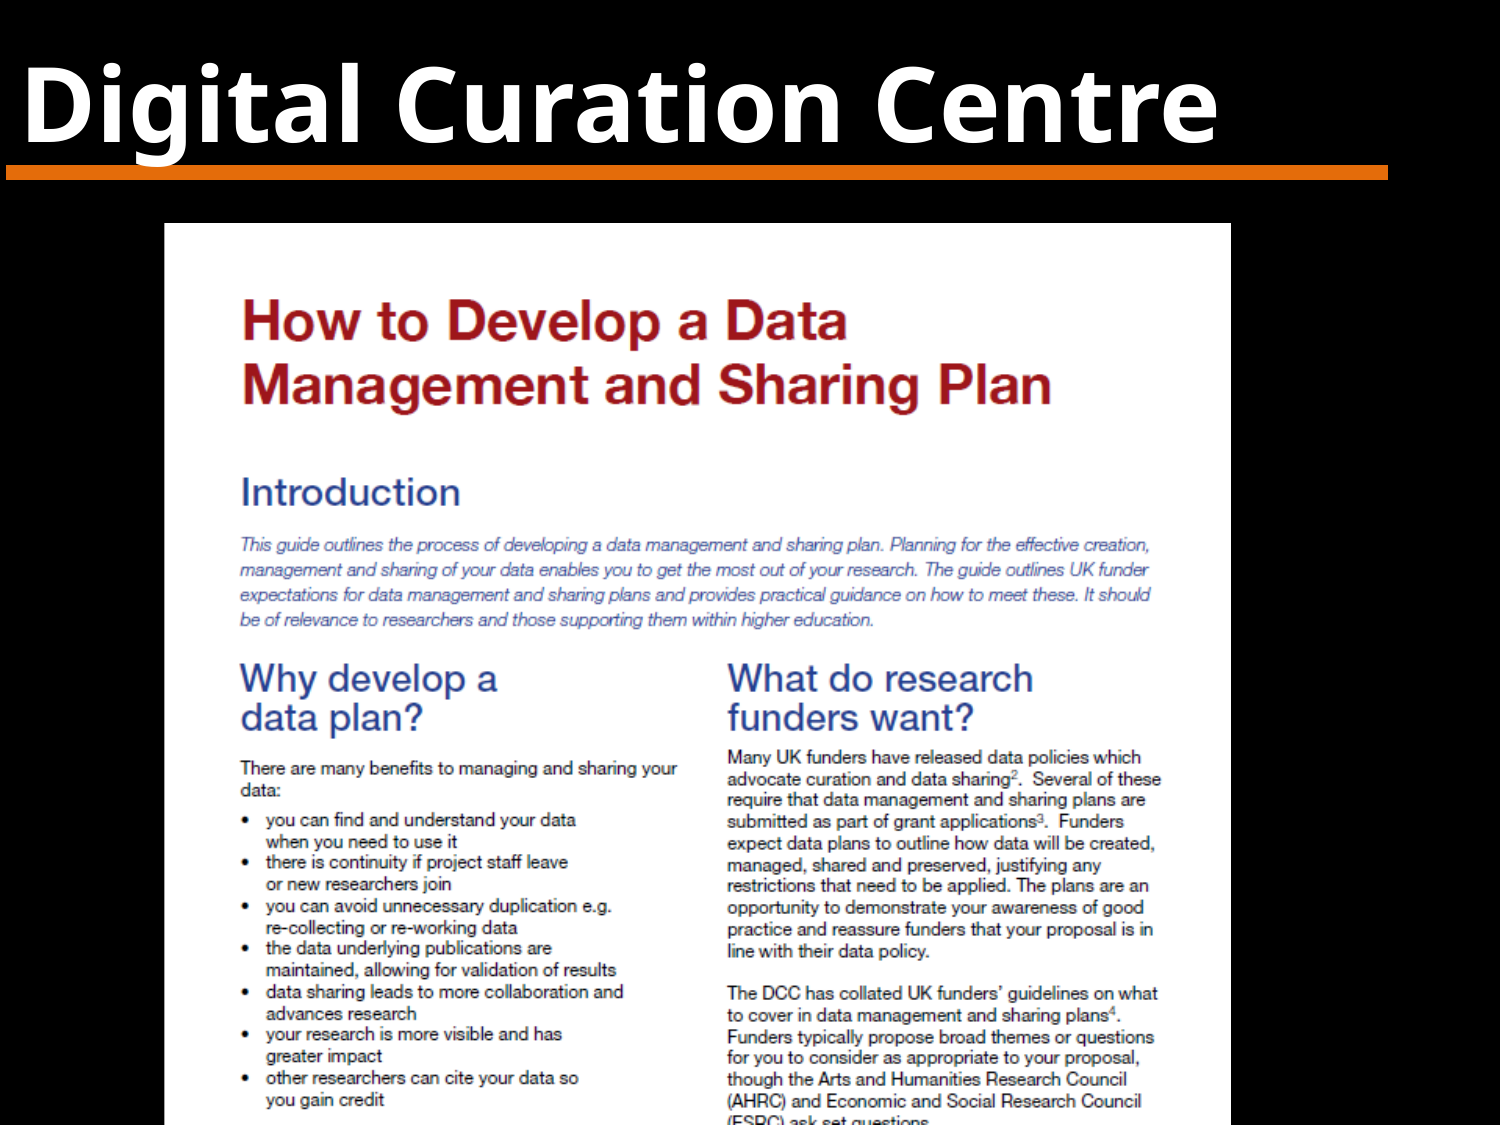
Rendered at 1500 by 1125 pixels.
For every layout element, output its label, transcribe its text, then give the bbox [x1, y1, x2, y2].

text_box Digital Curation Centre [4, 31, 1424, 173]
picture [163, 223, 1231, 1125]
